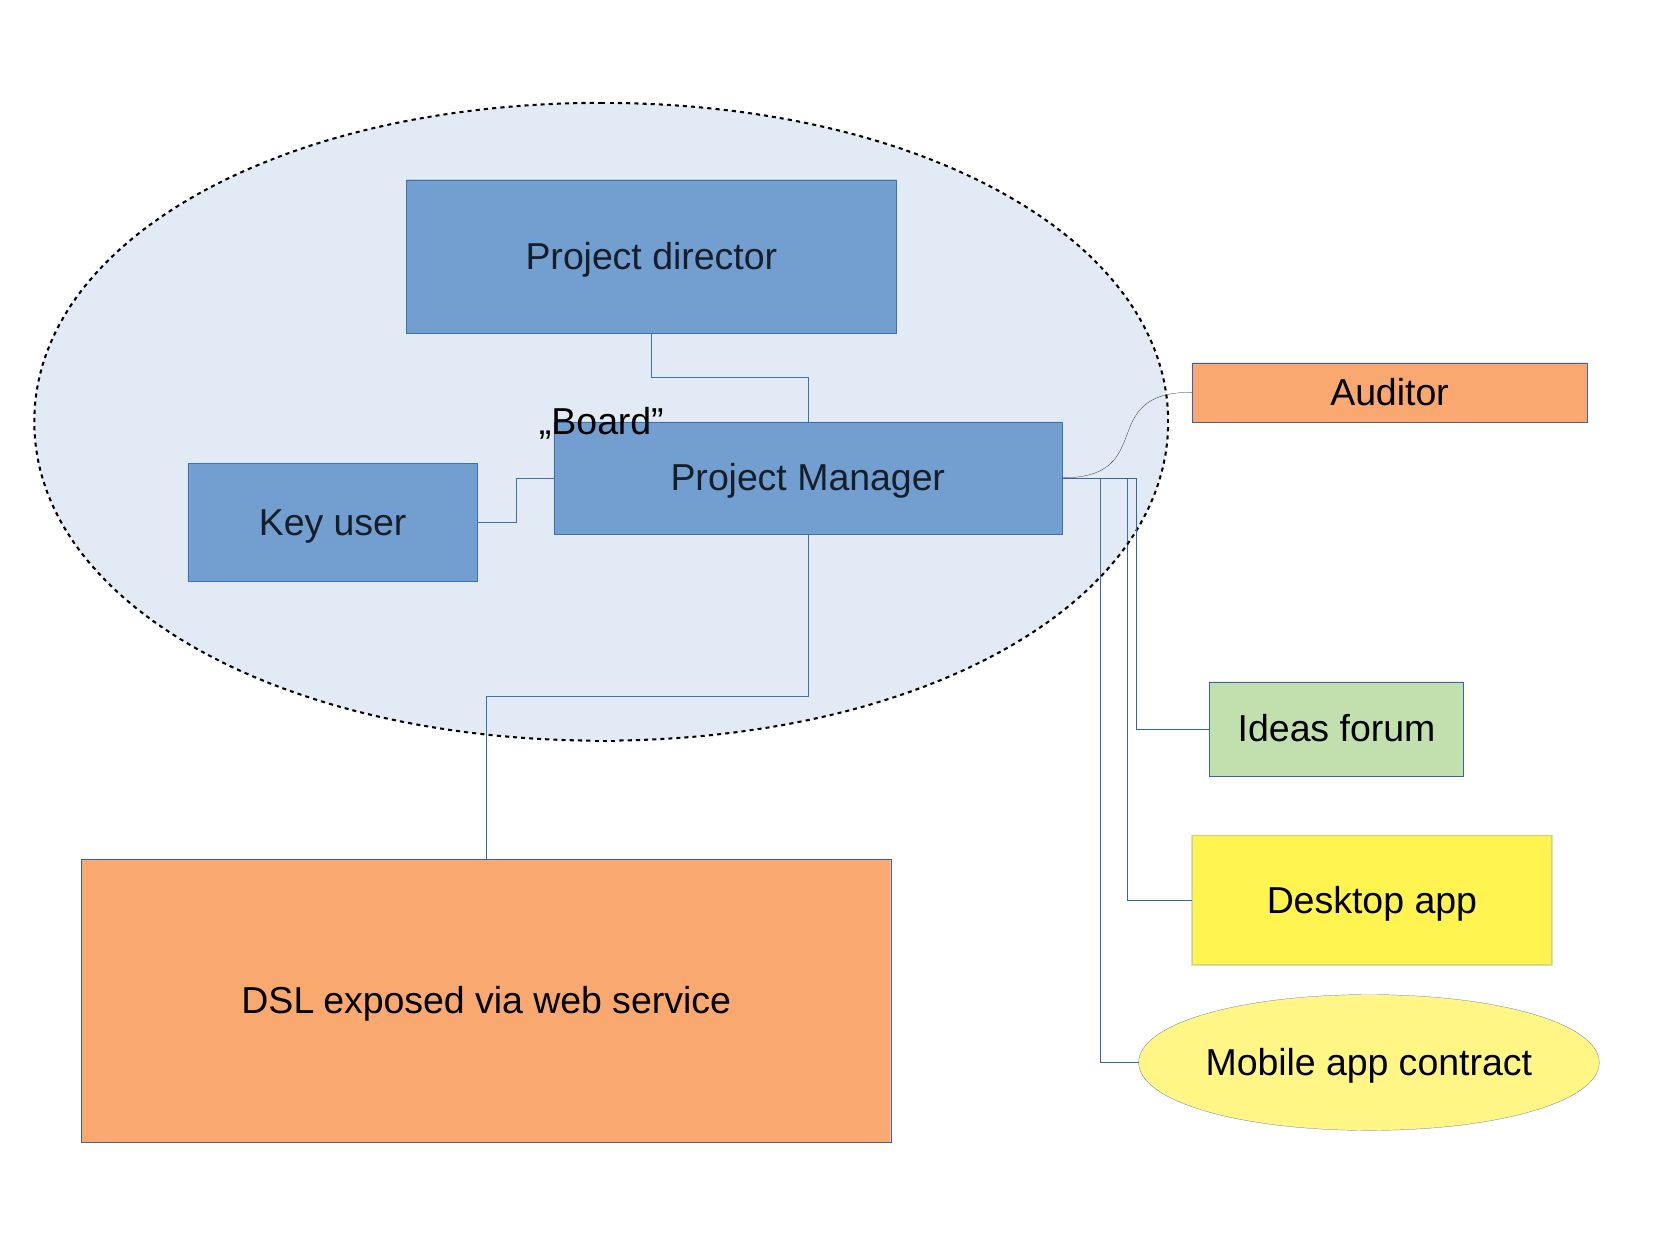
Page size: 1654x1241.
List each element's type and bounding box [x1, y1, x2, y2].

chart [0, 0, 1654, 1241]
